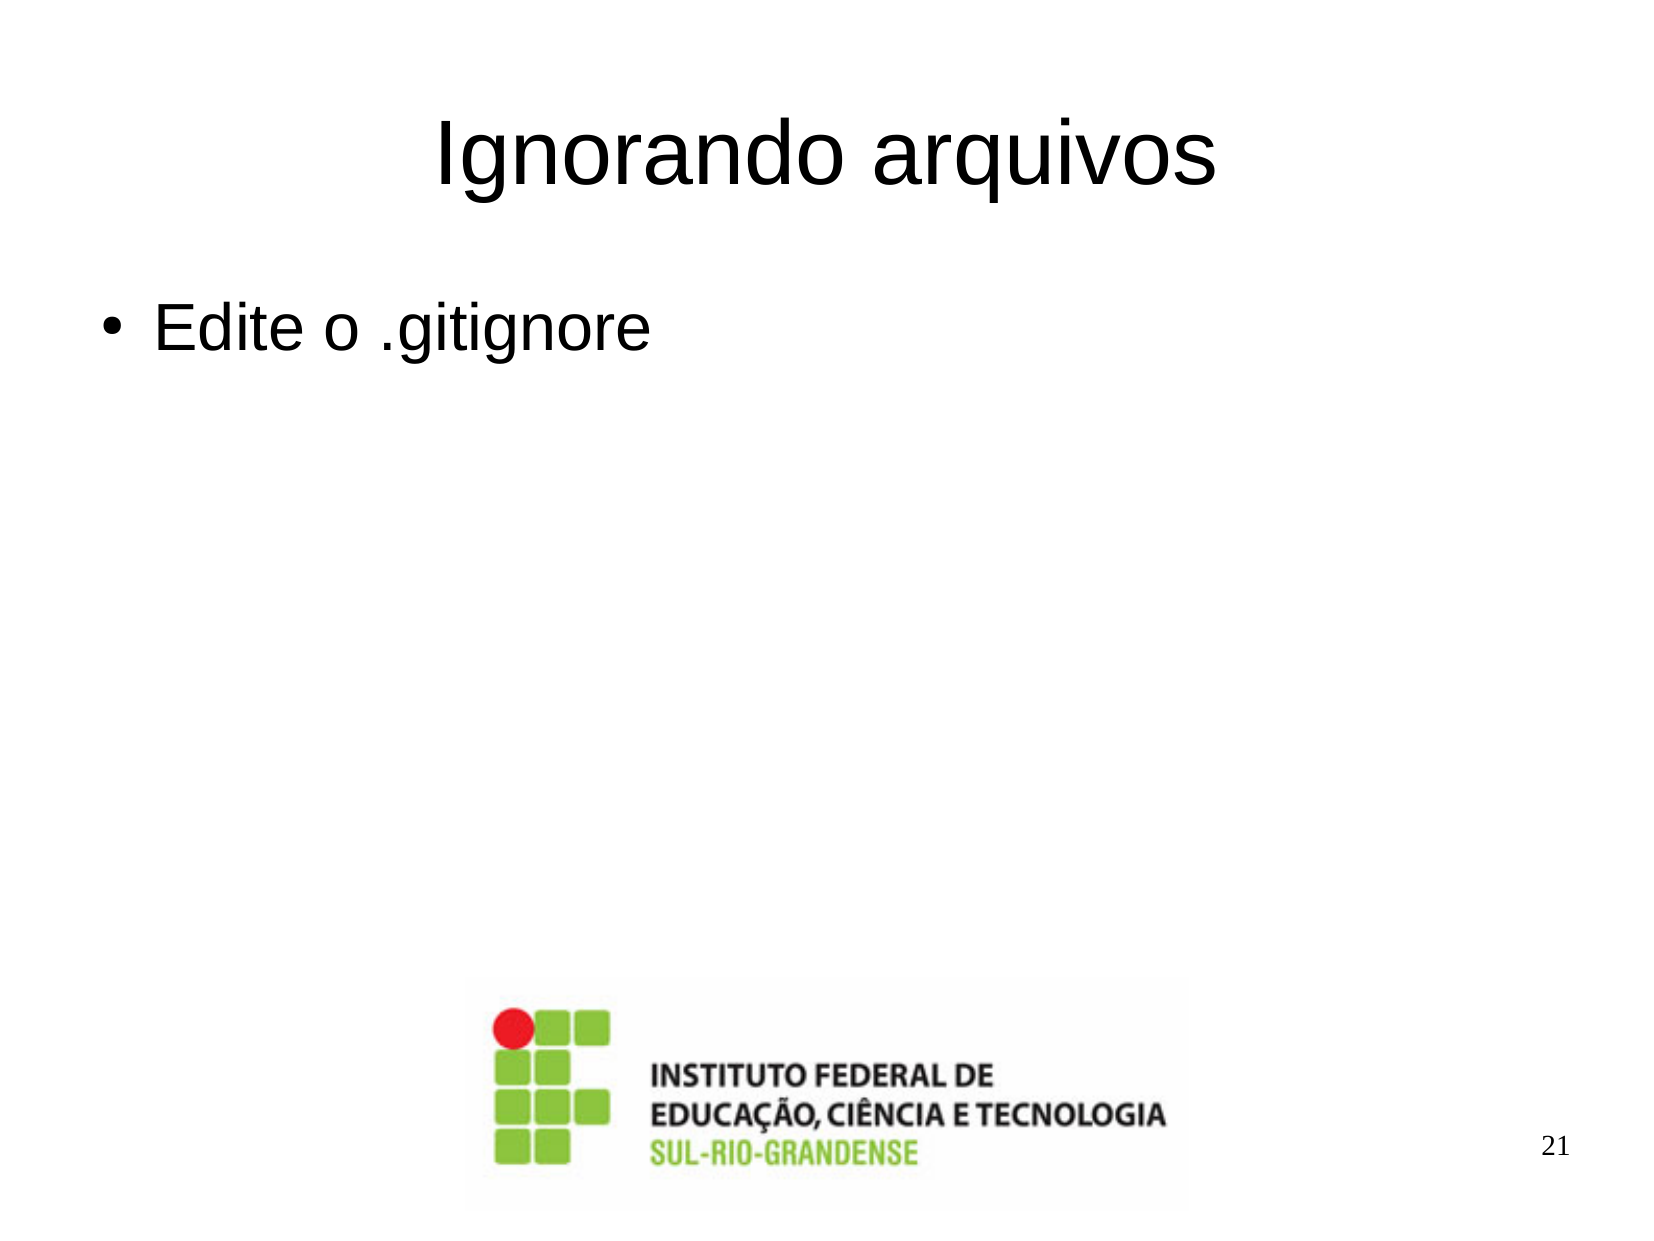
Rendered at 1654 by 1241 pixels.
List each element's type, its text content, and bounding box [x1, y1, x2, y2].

title Ignorando arquivos [82, 49, 1571, 257]
list Edite o .gitignore [82, 290, 1571, 1010]
picture [465, 1010, 1189, 1211]
